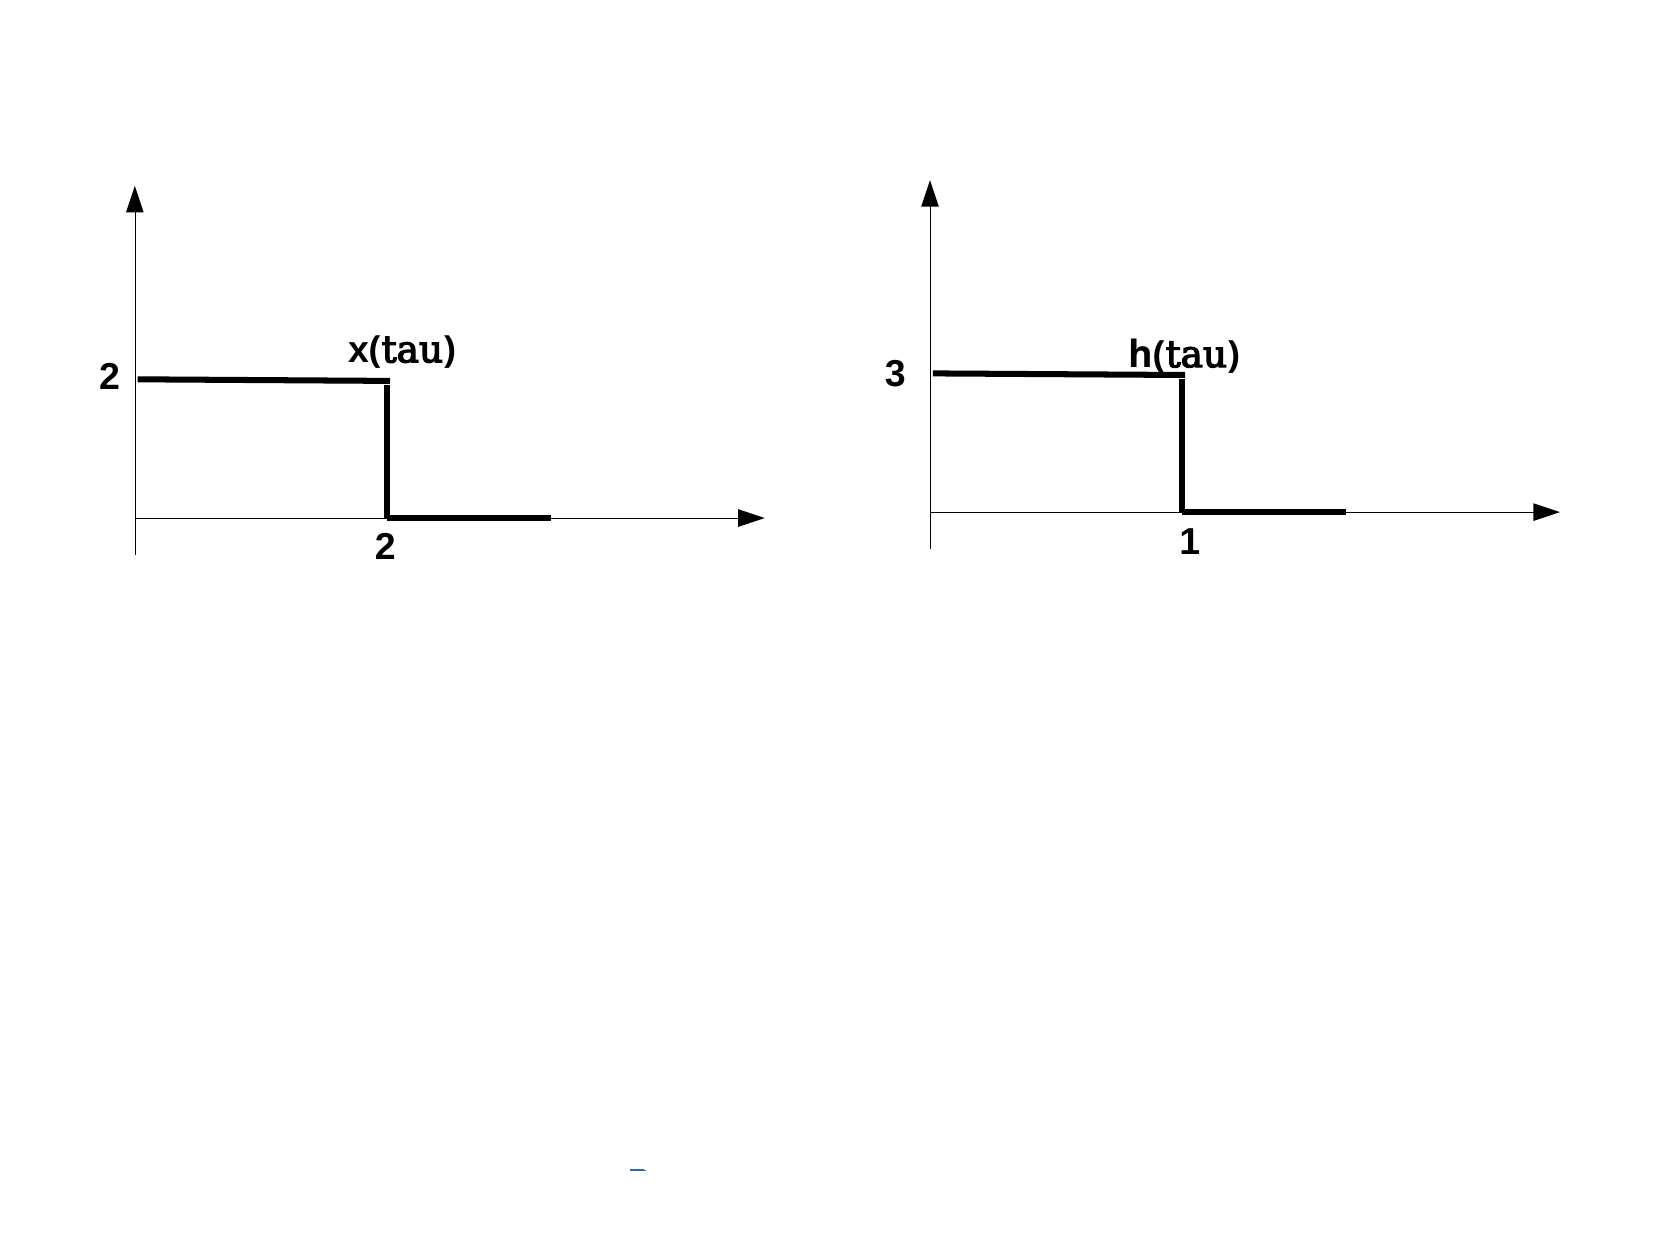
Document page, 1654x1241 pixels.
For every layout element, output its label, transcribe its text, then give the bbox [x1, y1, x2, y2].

text_box 3 [870, 345, 921, 402]
text_box 2 [360, 518, 411, 575]
text_box 2 [84, 348, 135, 406]
text_box x(tau) [333, 315, 481, 401]
text_box 1 [1164, 513, 1216, 571]
text_box h(tau) [1113, 319, 1261, 406]
